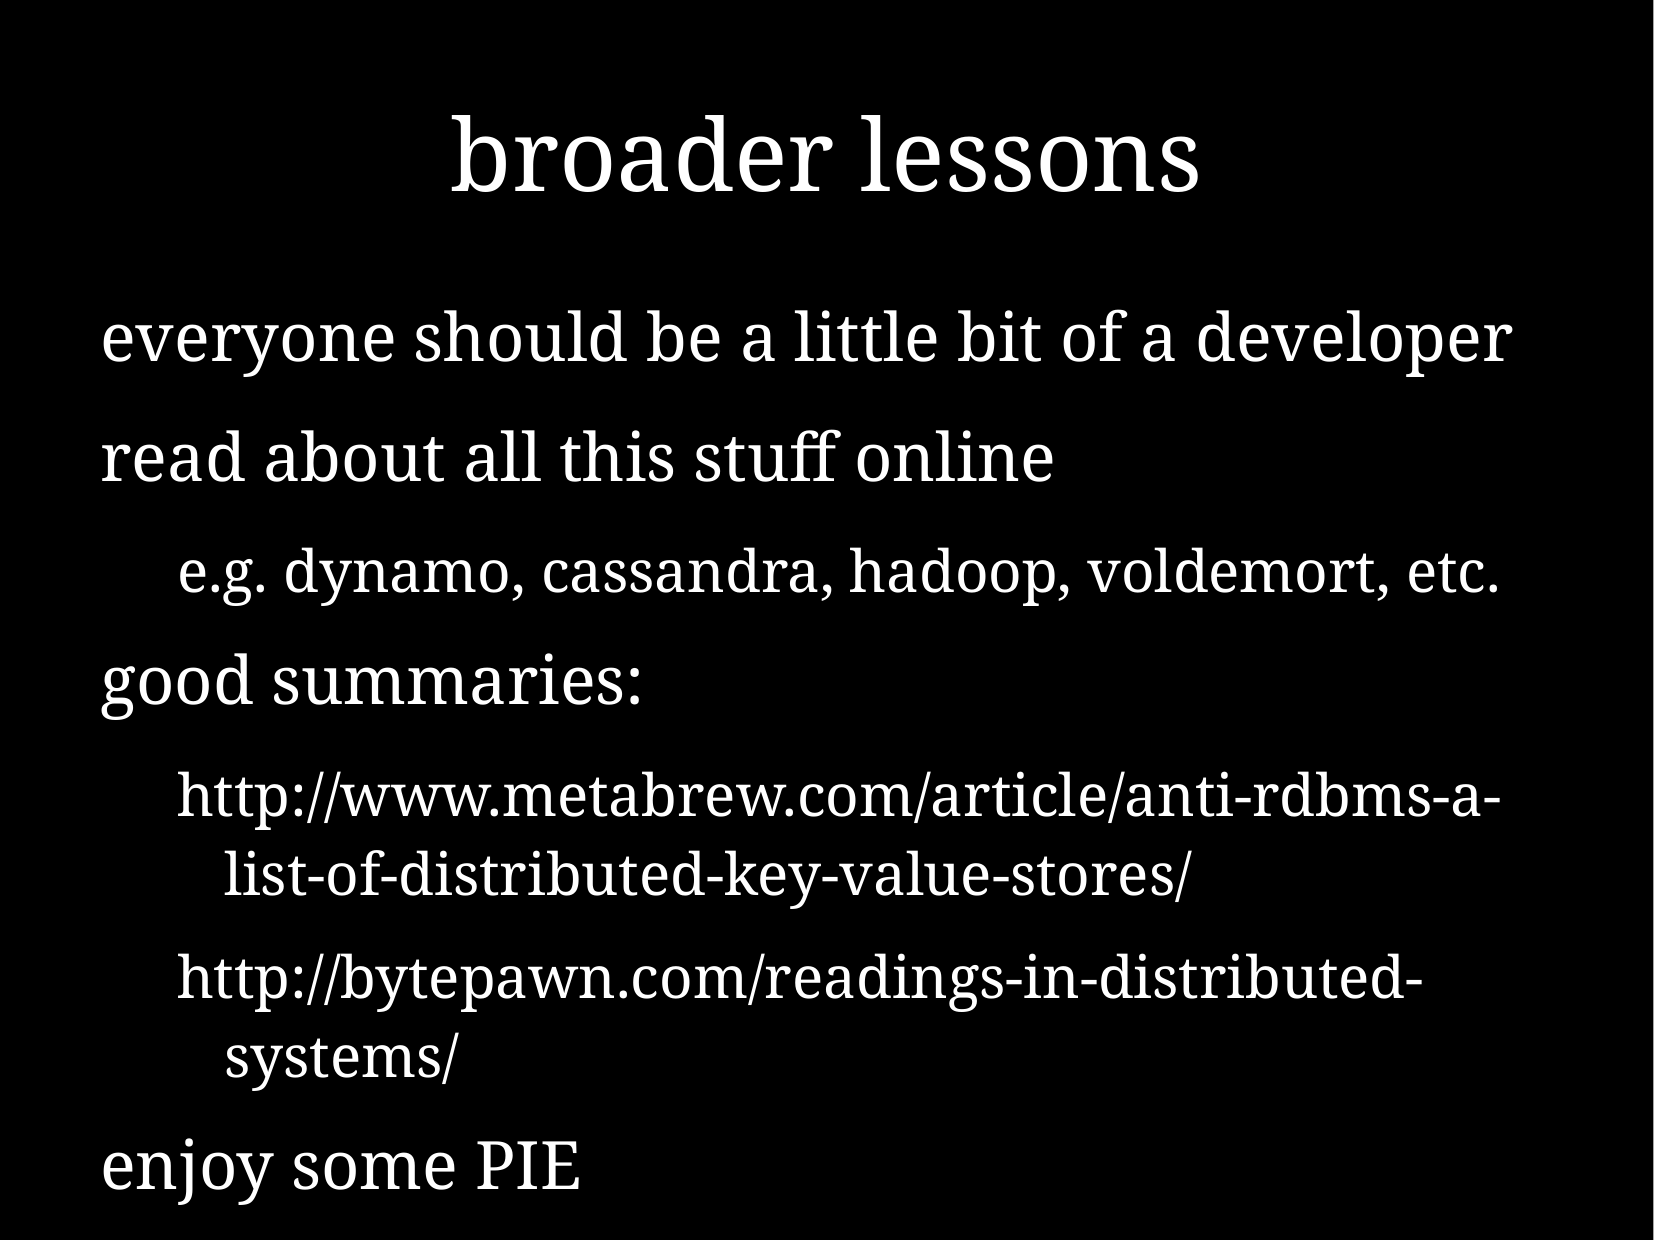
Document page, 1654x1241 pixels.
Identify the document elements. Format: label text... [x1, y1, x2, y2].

list everyone should be a little bit of a developer read about all this stuff online e.g. dynamo, cassandra, hadoop, voldemort, etc. good summaries: http://www.metabrew.com/article/anti-rdbms-a-list-of-distributed-key-value-stores/ http://bytepawn.com/readings-in-distributed-systems/ enjoy some PIE Pie Is Excellent [82, 290, 1571, 1149]
title broader lessons [82, 49, 1571, 257]
